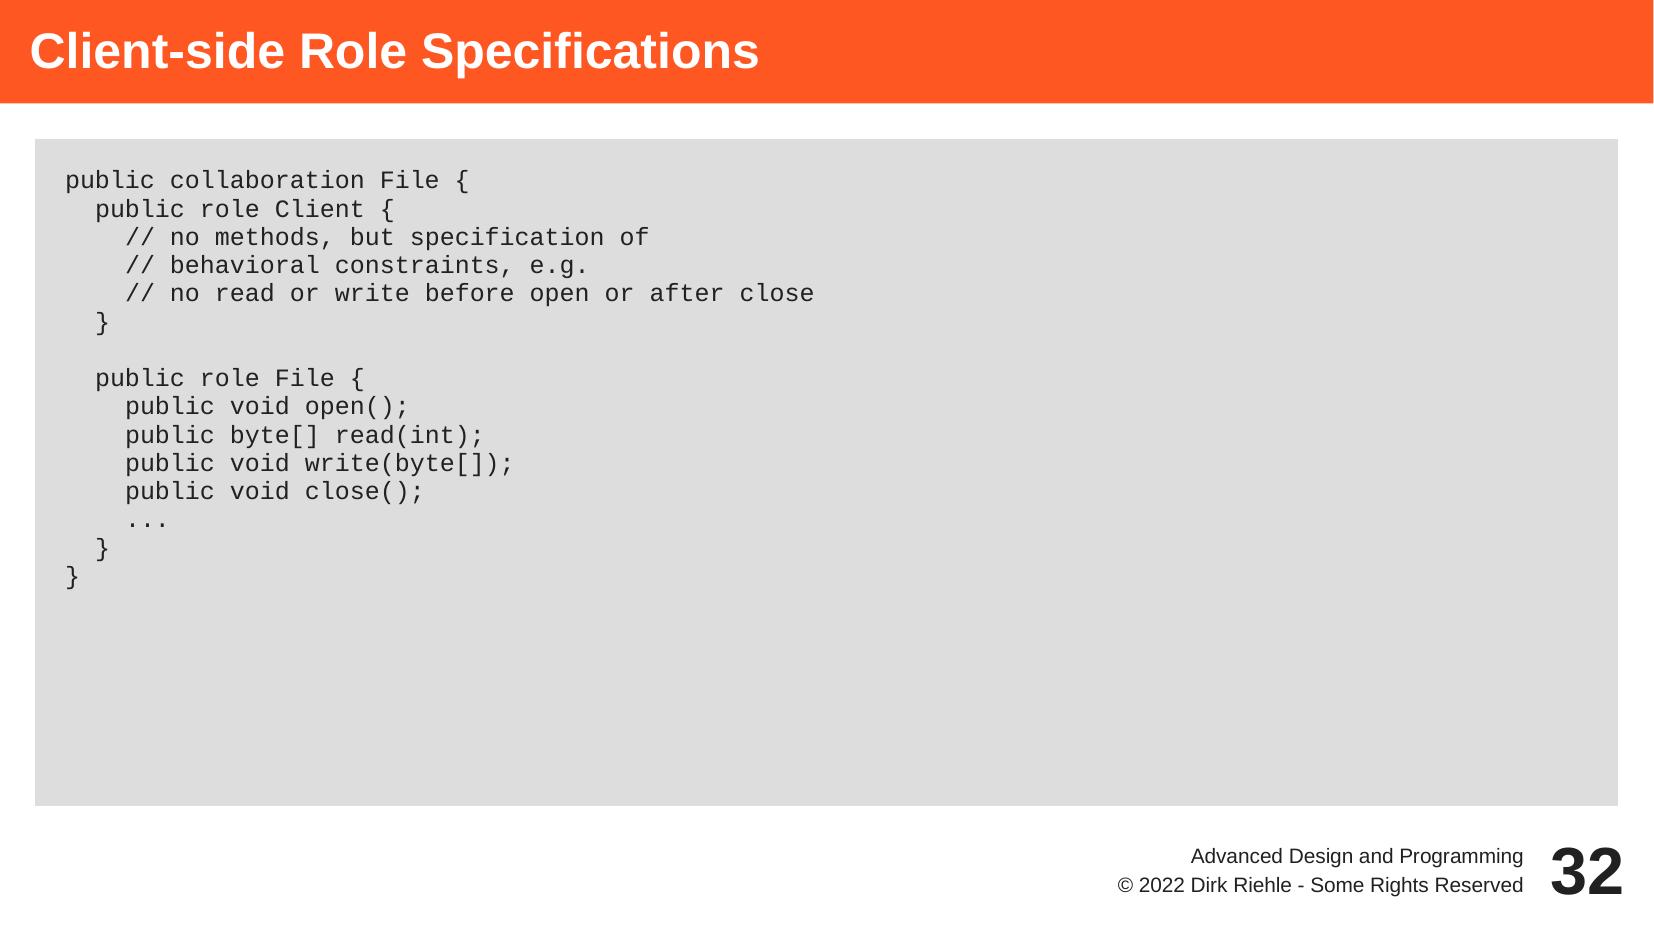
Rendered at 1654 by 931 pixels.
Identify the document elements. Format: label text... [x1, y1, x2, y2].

title Client-side Role Specifications [0, 0, 1654, 104]
list public collaboration File { public role Client { // no methods, but specification of // behavioral constraints, e.g. // no read or write before open or after close } public role File { public void open(); public byte[] read(int); public void write(byte[]); public void close(); ... } } [29, 132, 1625, 813]
